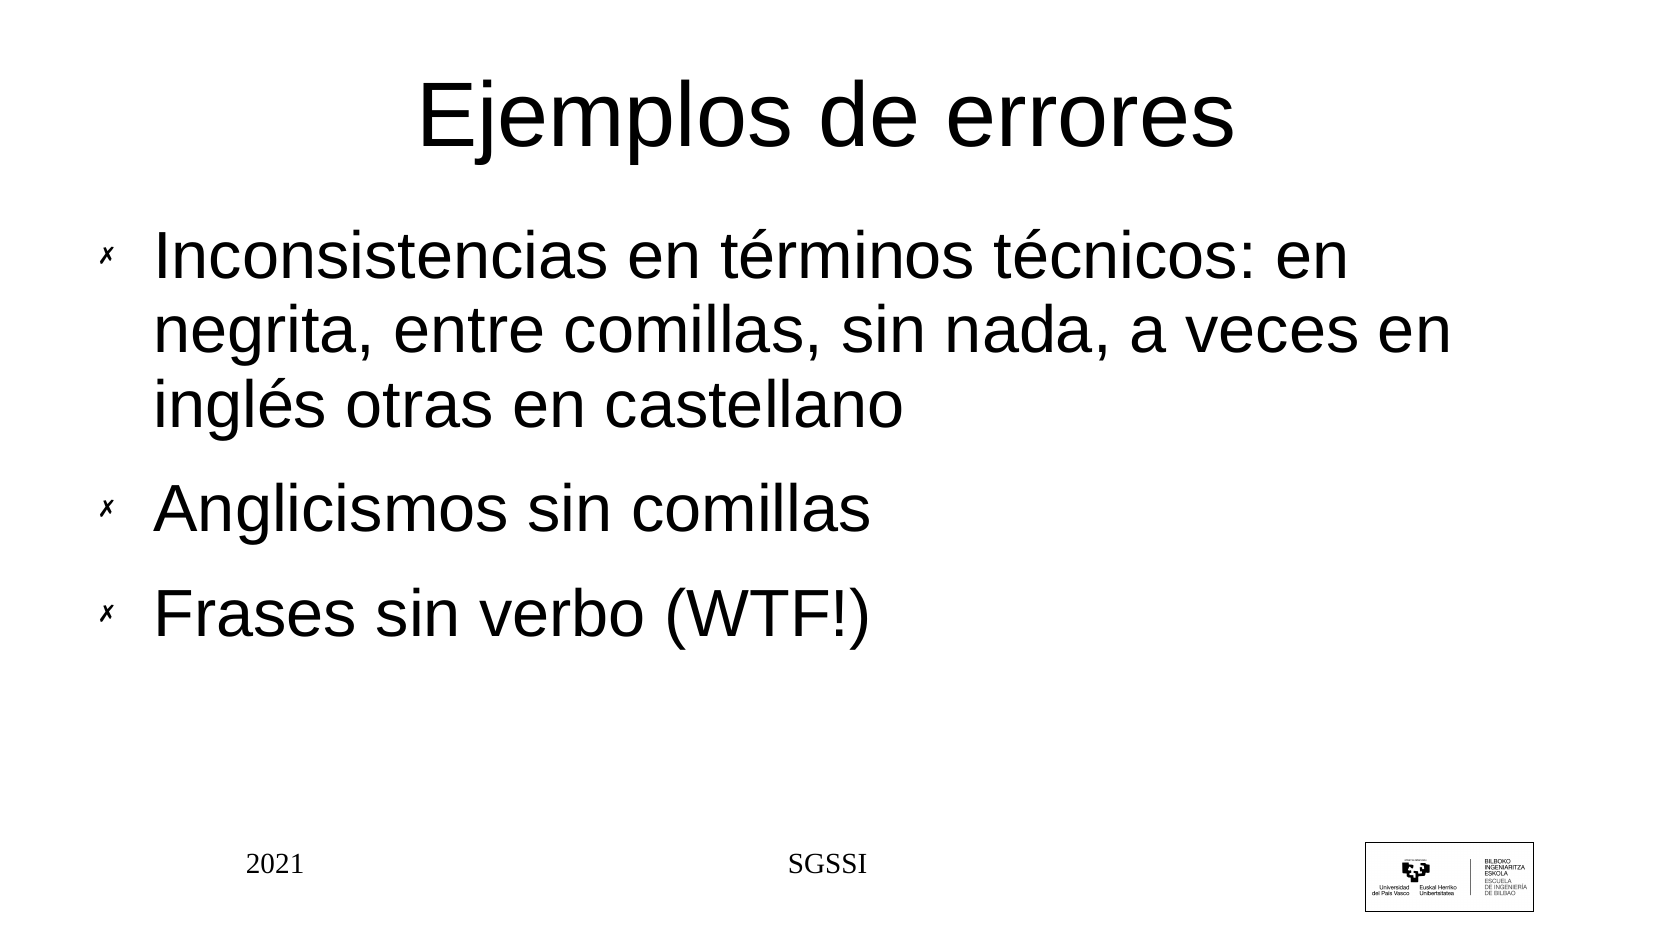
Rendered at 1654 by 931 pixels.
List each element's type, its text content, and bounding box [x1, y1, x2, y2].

picture [1366, 843, 1533, 911]
list Inconsistencias en términos técnicos: en negrita, entre comillas, sin nada, a veces en inglés otras en castellano Anglicismos sin comillas Frases sin verbo (WTF!) [82, 217, 1571, 758]
title Ejemplos de errores [82, 37, 1571, 193]
